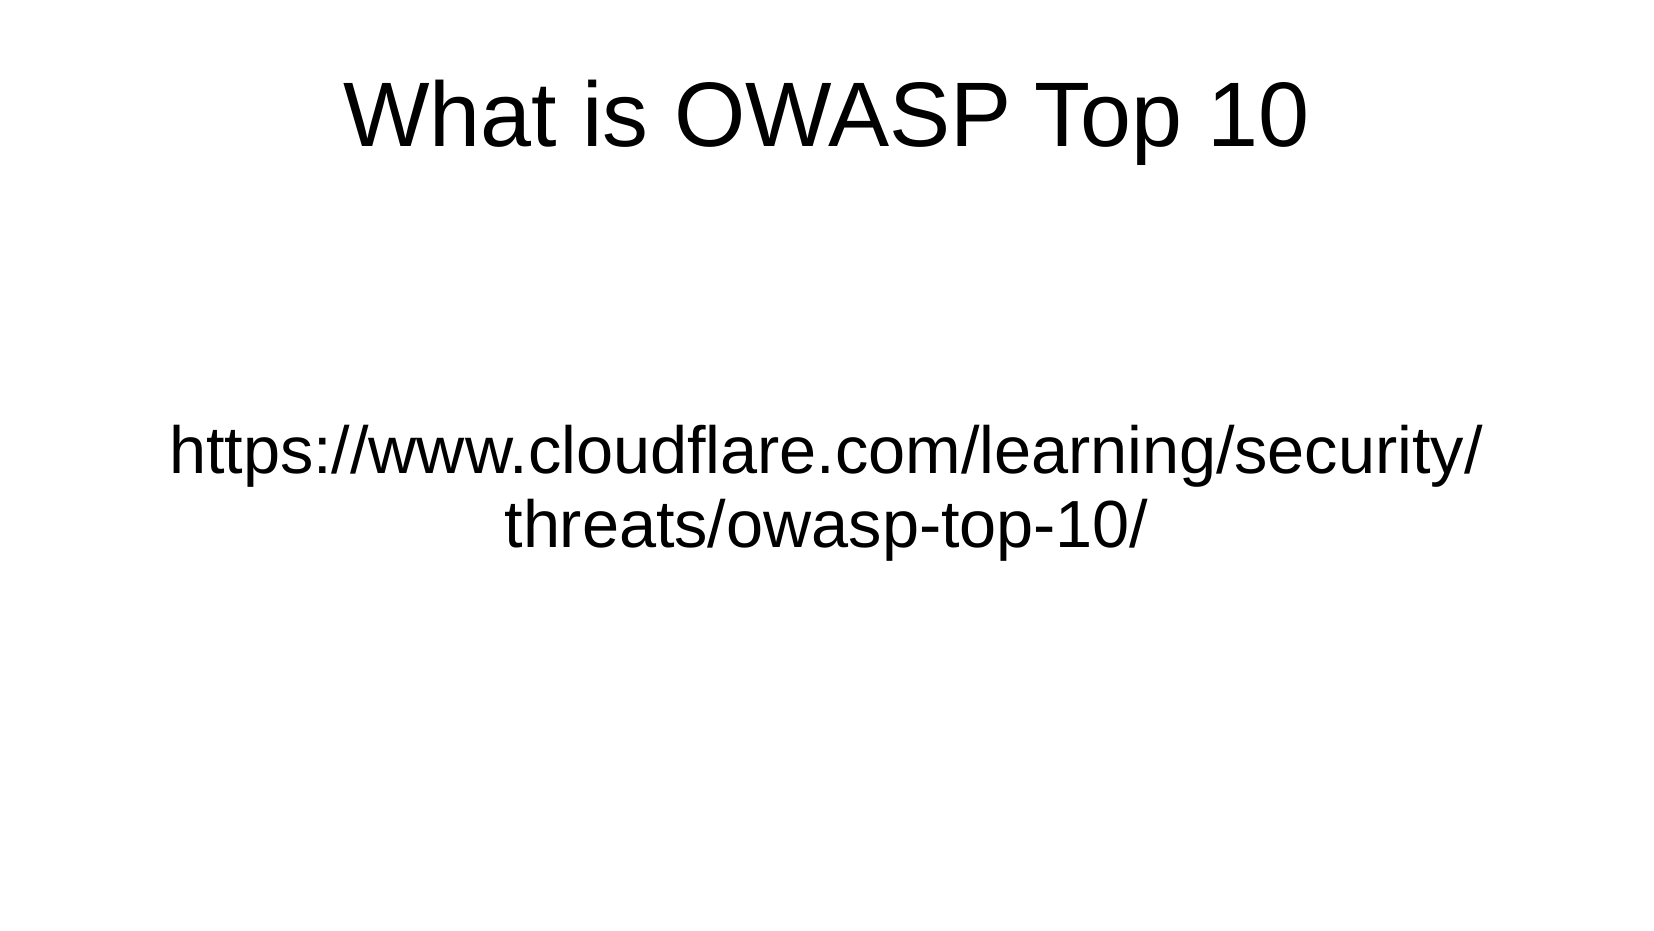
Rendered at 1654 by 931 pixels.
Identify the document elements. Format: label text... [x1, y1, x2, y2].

title What is OWASP Top 10 [82, 37, 1571, 193]
subtitle https://www.cloudflare.com/learning/security/threats/owasp-top-10/ [82, 217, 1571, 758]
